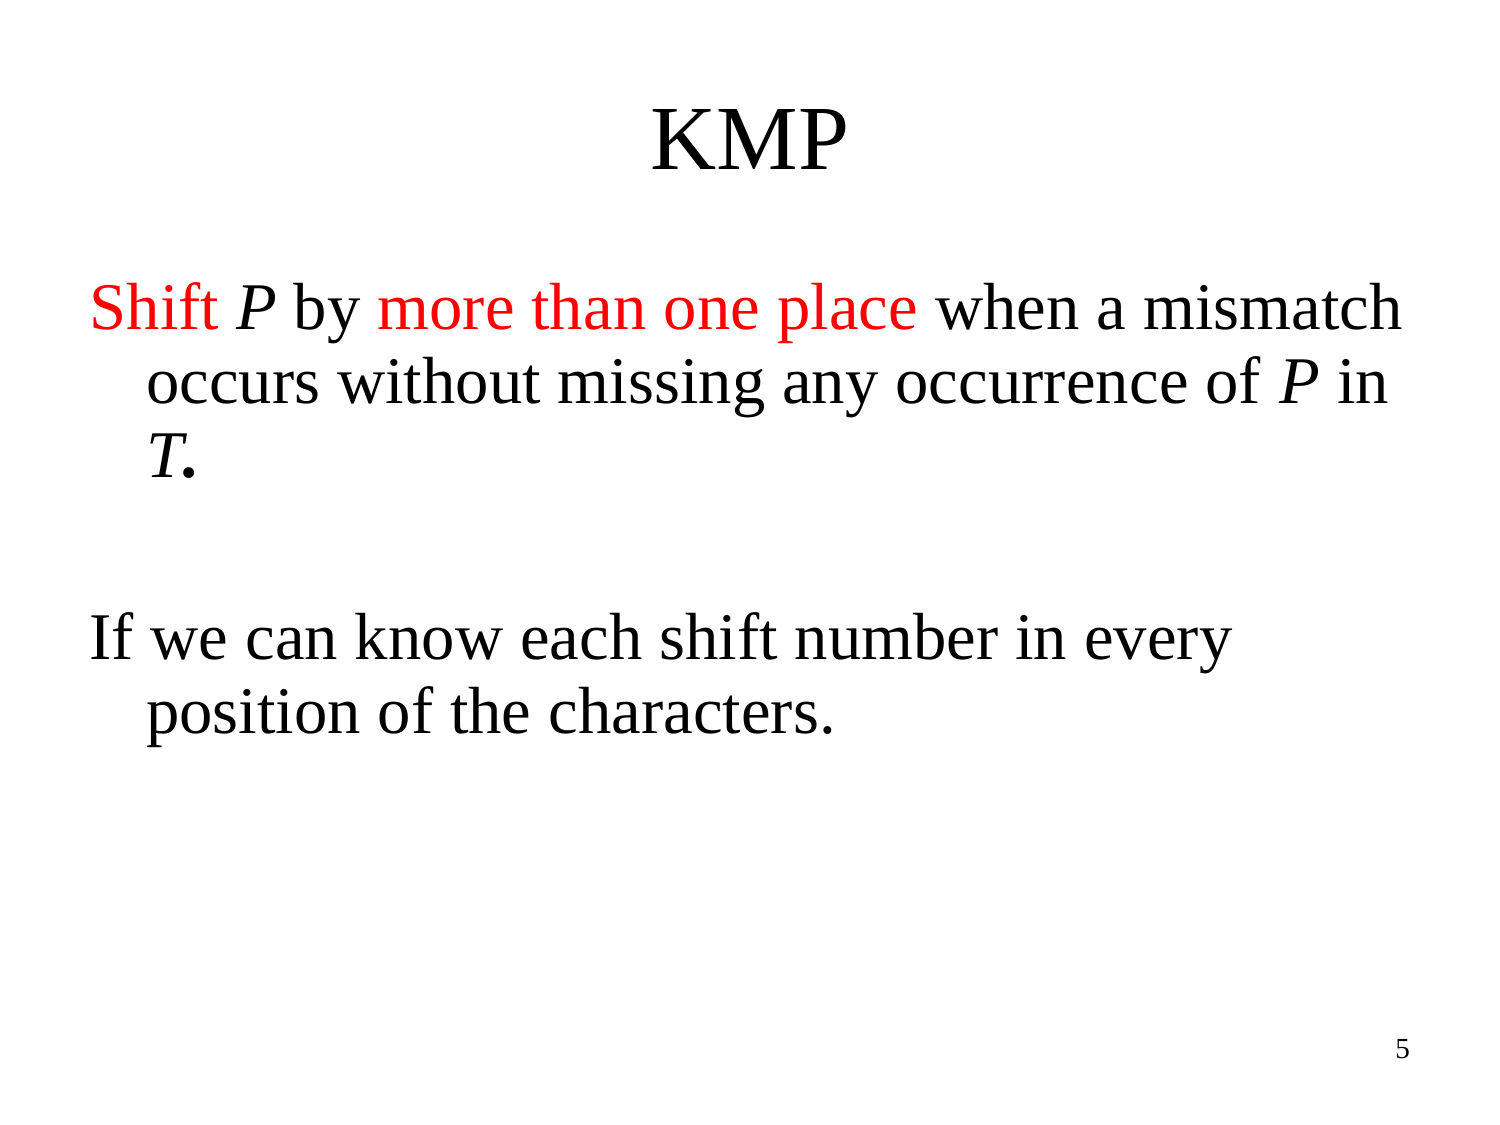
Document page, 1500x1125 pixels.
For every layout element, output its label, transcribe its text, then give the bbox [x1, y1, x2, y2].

title KMP [75, 45, 1426, 233]
list Shift P by more than one place when a mismatch occurs without missing any occurrence of P in T. If we can know each shift number in every position of the characters. [75, 262, 1426, 1006]
